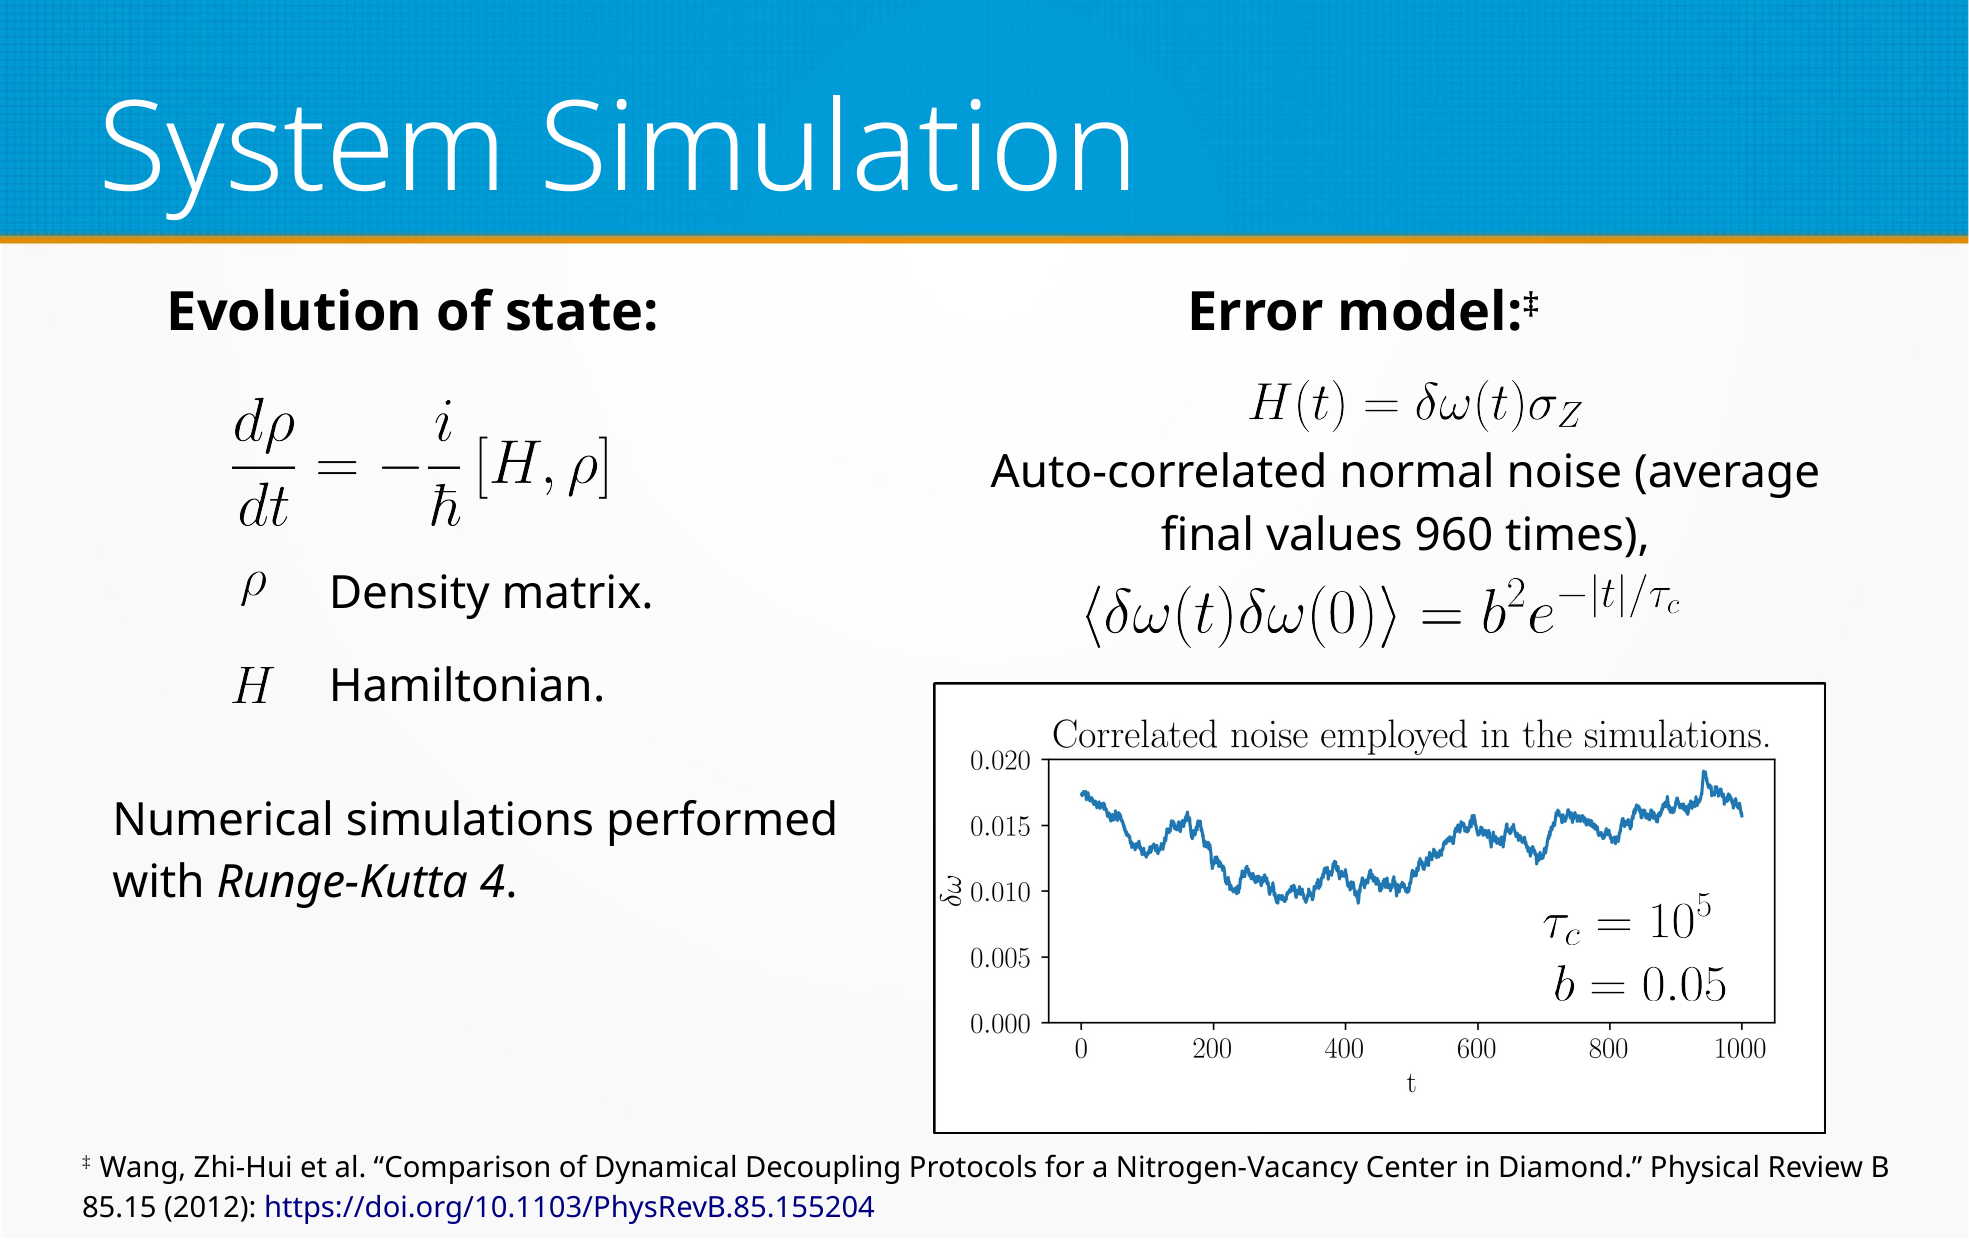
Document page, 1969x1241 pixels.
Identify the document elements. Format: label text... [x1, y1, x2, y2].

text_box ‡ Wang, Zhi-Hui et al. “Comparison of Dynamical Decoupling Protocols for a Nitrogen-Vacancy Center in Diamond.” Physical Review B 85.15 (2012): https://doi.org/10.1103/PhysRevB.85.155204 [76, 1145, 1902, 1227]
text_box Error model:‡ [1181, 255, 1652, 364]
text_box Auto-correlated normal noise (average final values 960 times), [980, 413, 1831, 590]
title System Simulation [98, 19, 1870, 227]
text_box Density matrix. [322, 550, 961, 631]
picture [0, 233, 1969, 1241]
text_box Numerical simulations performed with Runge-Kutta 4. [70, 708, 904, 990]
text_box Hamiltonian. [322, 644, 961, 724]
text_box Evolution of state: [160, 202, 875, 418]
